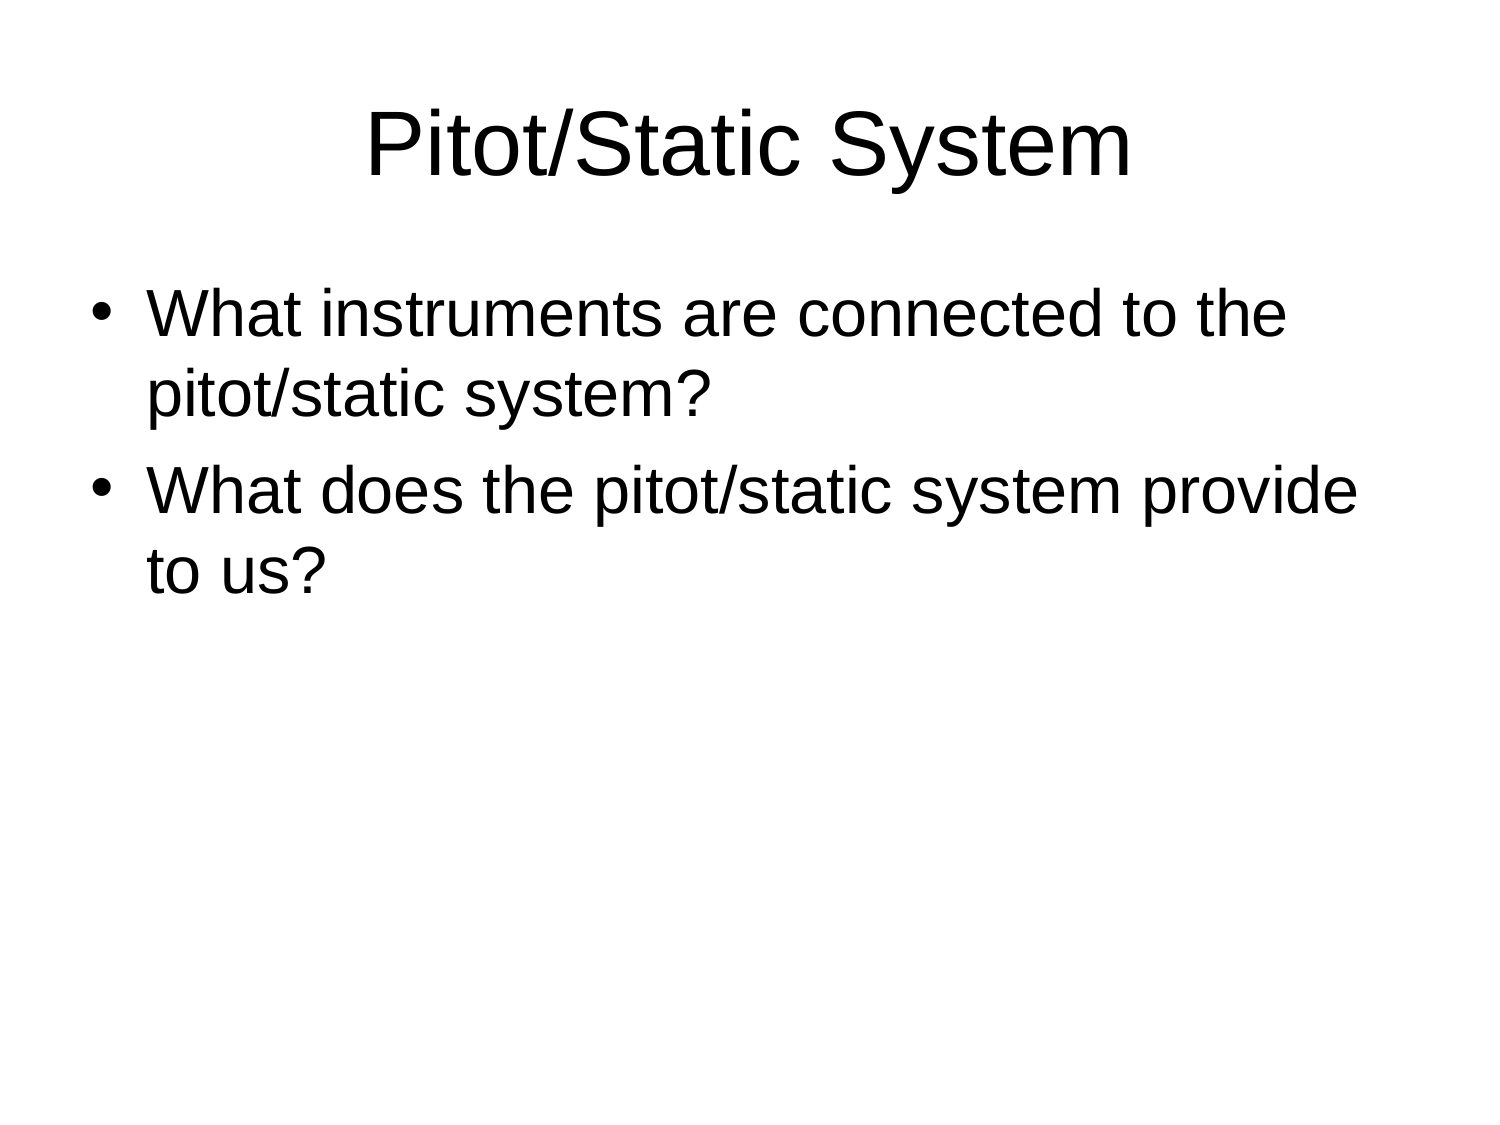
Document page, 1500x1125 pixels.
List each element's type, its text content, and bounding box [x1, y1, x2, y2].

title Pitot/Static System [75, 45, 1426, 233]
list What instruments are connected to the pitot/static system? What does the pitot/static system provide to us? [75, 262, 1426, 1006]
